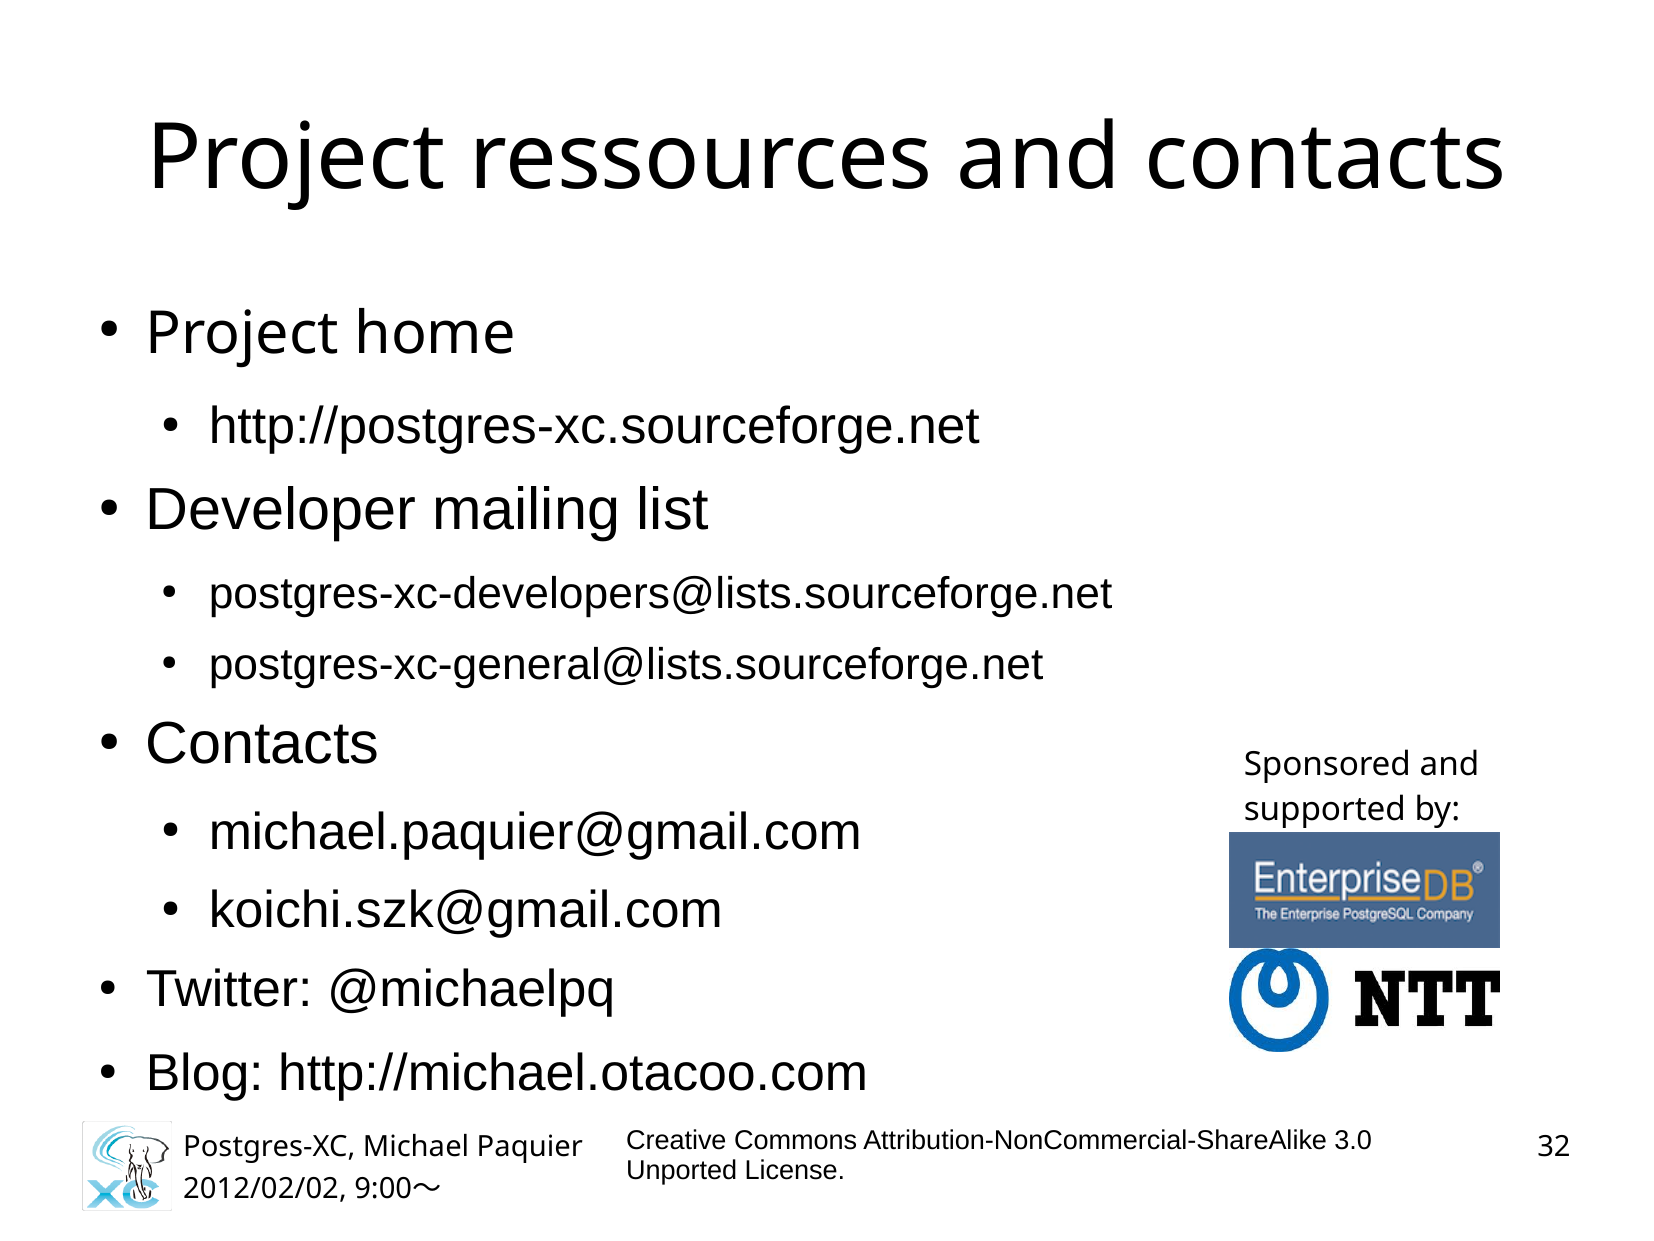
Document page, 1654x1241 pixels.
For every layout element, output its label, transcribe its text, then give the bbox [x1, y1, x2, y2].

picture [82, 1121, 172, 1211]
title Project ressources and contacts [82, 56, 1571, 250]
list Project home http://postgres-xc.sourceforge.net Developer mailing list postgres-xc-developers@lists.sourceforge.net postgres-xc-general@lists.sourceforge.net Contacts michael.paquier@gmail.com koichi.szk@gmail.com Twitter: @michaelpq Blog: http://michael.otacoo.com [82, 290, 1571, 1109]
picture [1229, 832, 1500, 1052]
text_box Sponsored and supported by: [1229, 732, 1510, 829]
